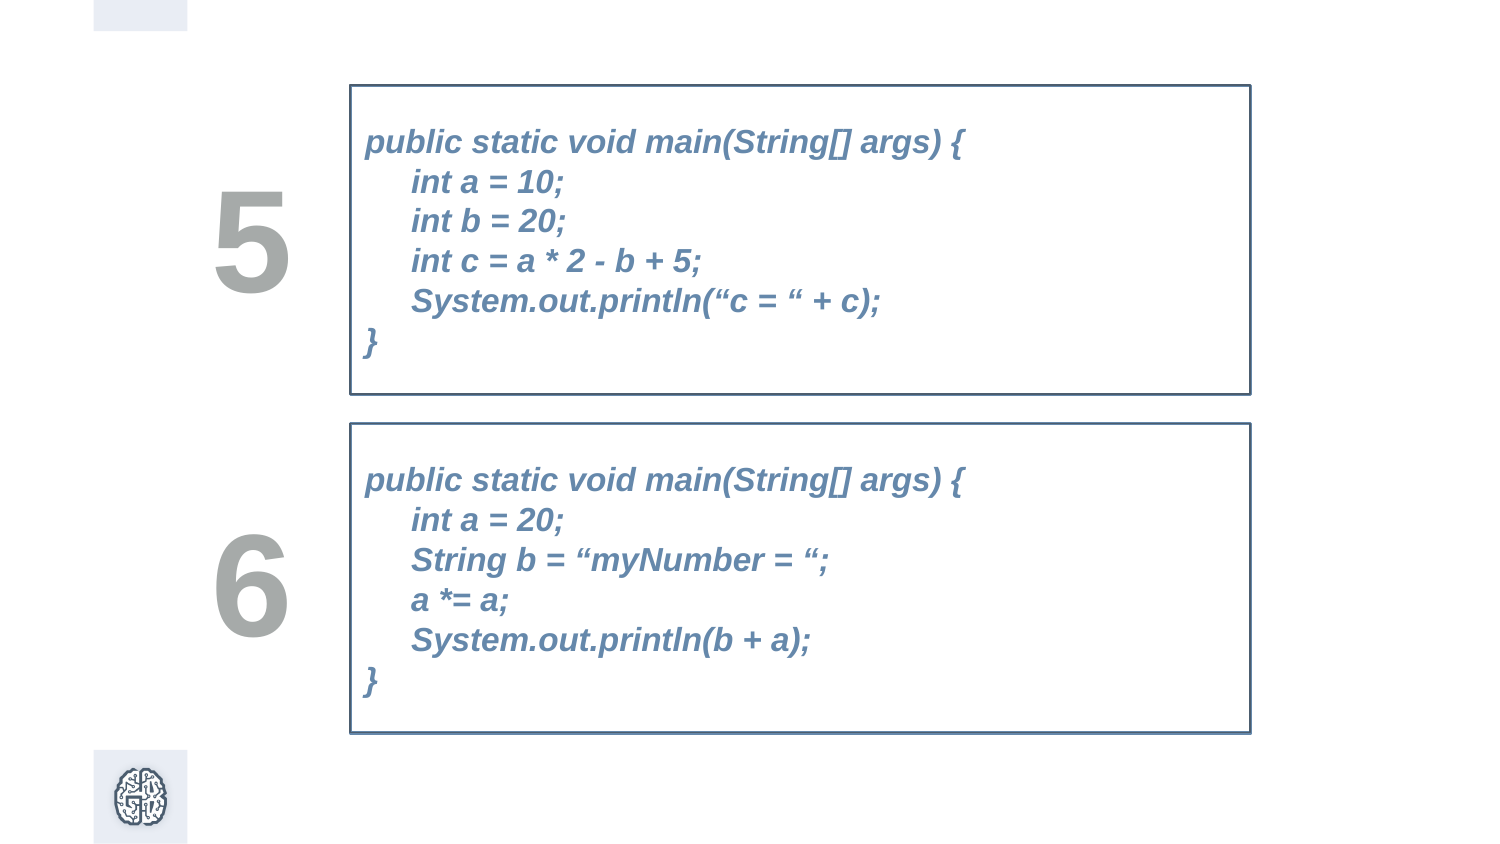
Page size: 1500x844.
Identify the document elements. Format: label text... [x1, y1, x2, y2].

text_box public static void main(String[] args) { int a = 20; String b = “myNumber = “; a *= a; System.out.println(b + a); } [349, 423, 1251, 733]
text_box 6 [177, 423, 327, 733]
text_box 5 [177, 79, 327, 389]
picture [106, 760, 175, 834]
text_box public static void main(String[] args) { int a = 10; int b = 20; int c = a * 2 - b + 5; System.out.println(“c = “ + c); } [349, 84, 1251, 395]
